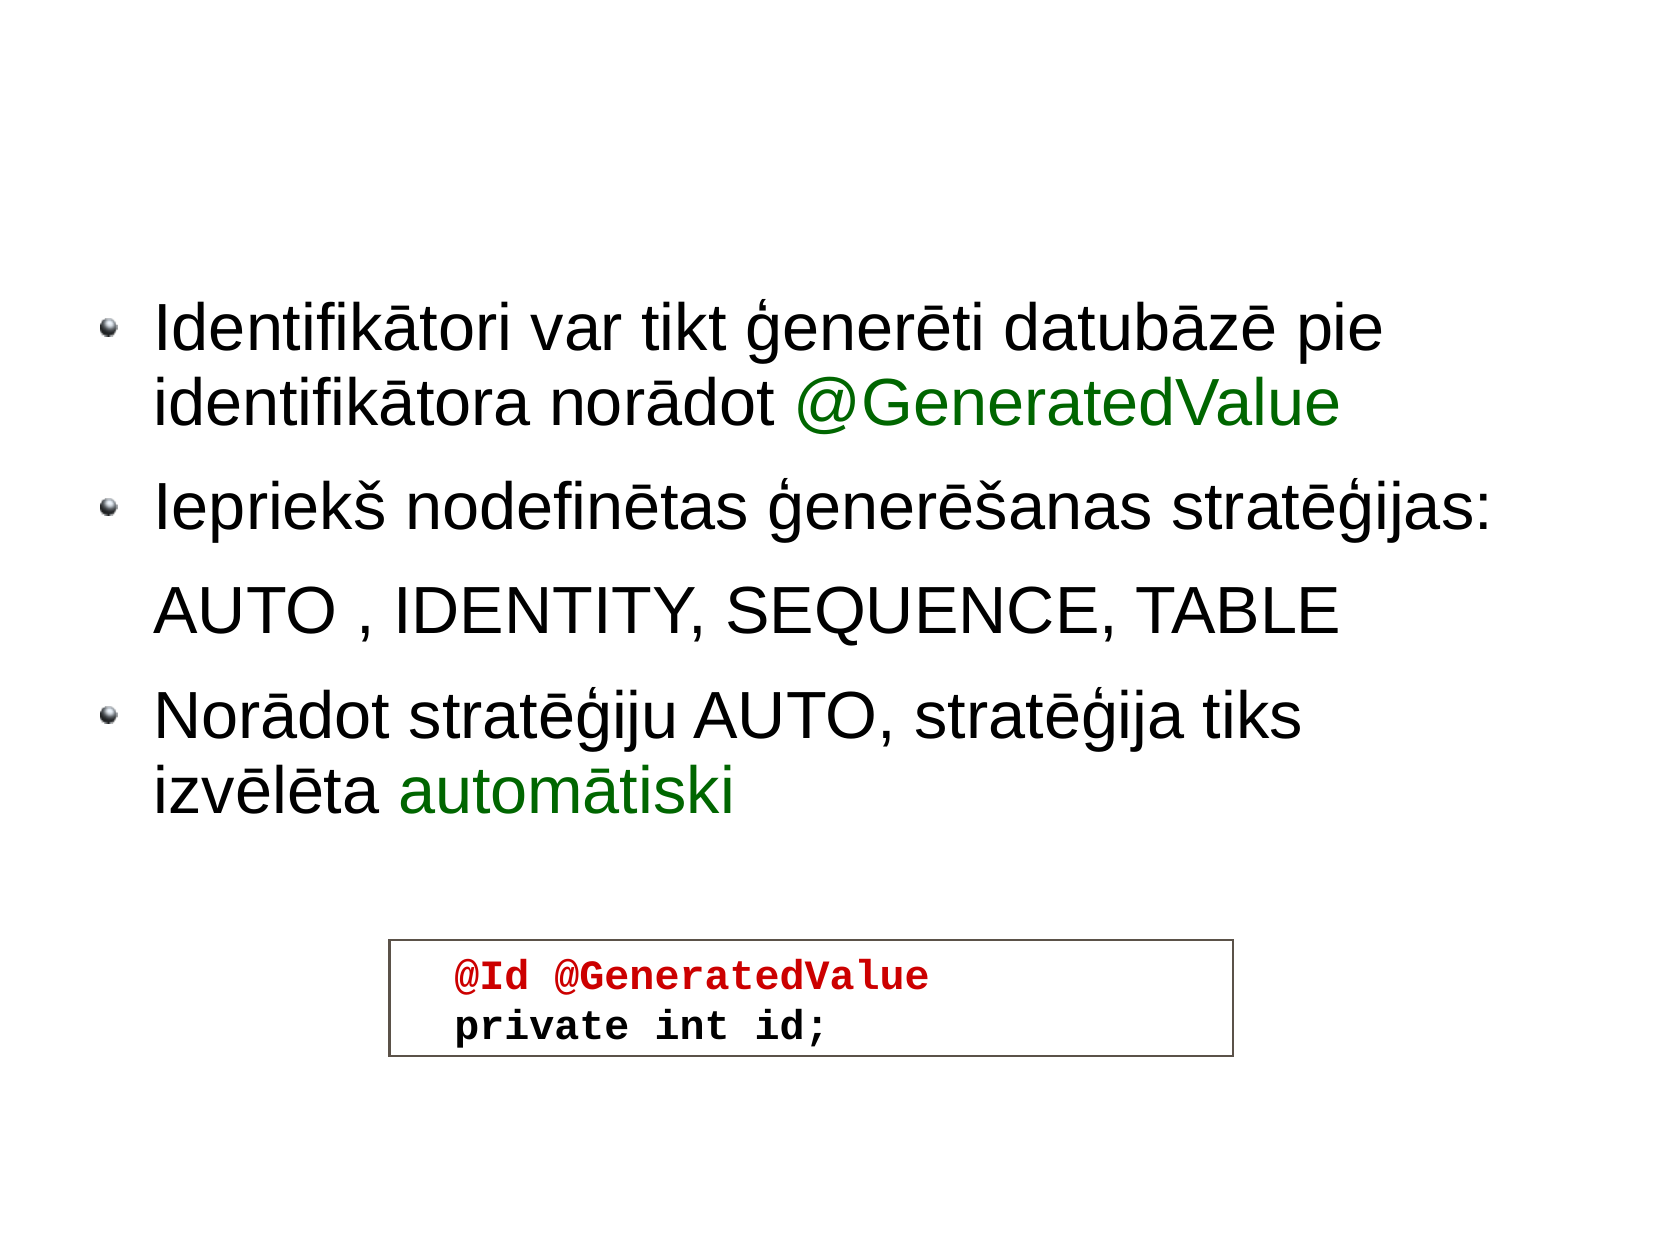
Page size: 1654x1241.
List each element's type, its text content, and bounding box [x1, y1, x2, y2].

list Identifikātori var tikt ģenerēti datubāzē pie identifikātora norādot @GeneratedValue Iepriekš nodefinētas ģenerēšanas stratēģijas: AUTO , IDENTITY, SEQUENCE, TABLE Norādot stratēģiju AUTO, stratēģija tiks izvēlēta automātiski [82, 290, 1538, 1010]
text_box @Id @GeneratedValue private int id; [389, 940, 1234, 1056]
